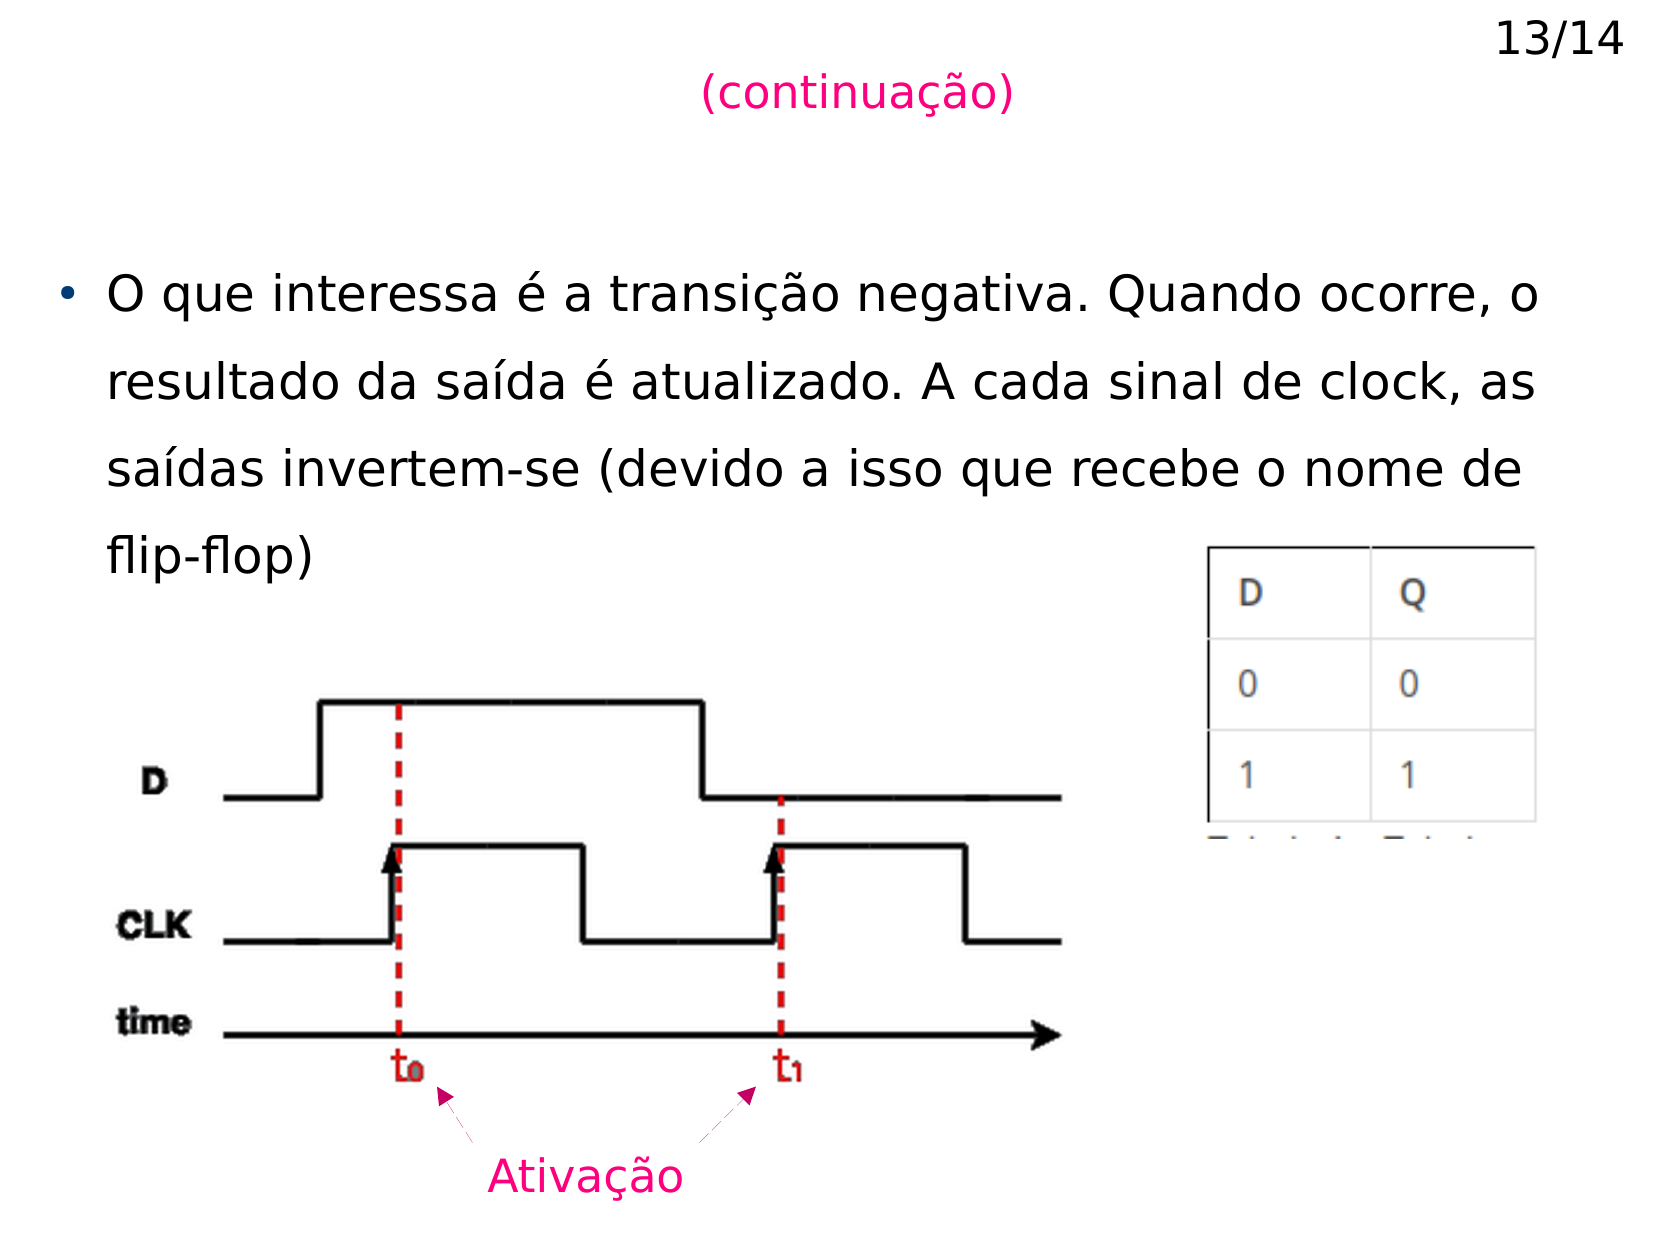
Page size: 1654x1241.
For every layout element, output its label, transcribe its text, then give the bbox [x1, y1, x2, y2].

picture [1192, 531, 1551, 839]
text_box (continuação) [685, 59, 1031, 128]
list O que interessa é a transição negativa. Quando ocorre, o resultado da saída é atualizado. A cada sinal de clock, as saídas invertem-se (devido a isso que recebe o nome de flip-flop) [59, 236, 1625, 1211]
picture [82, 673, 1087, 1087]
text_box Ativação [472, 1142, 700, 1211]
